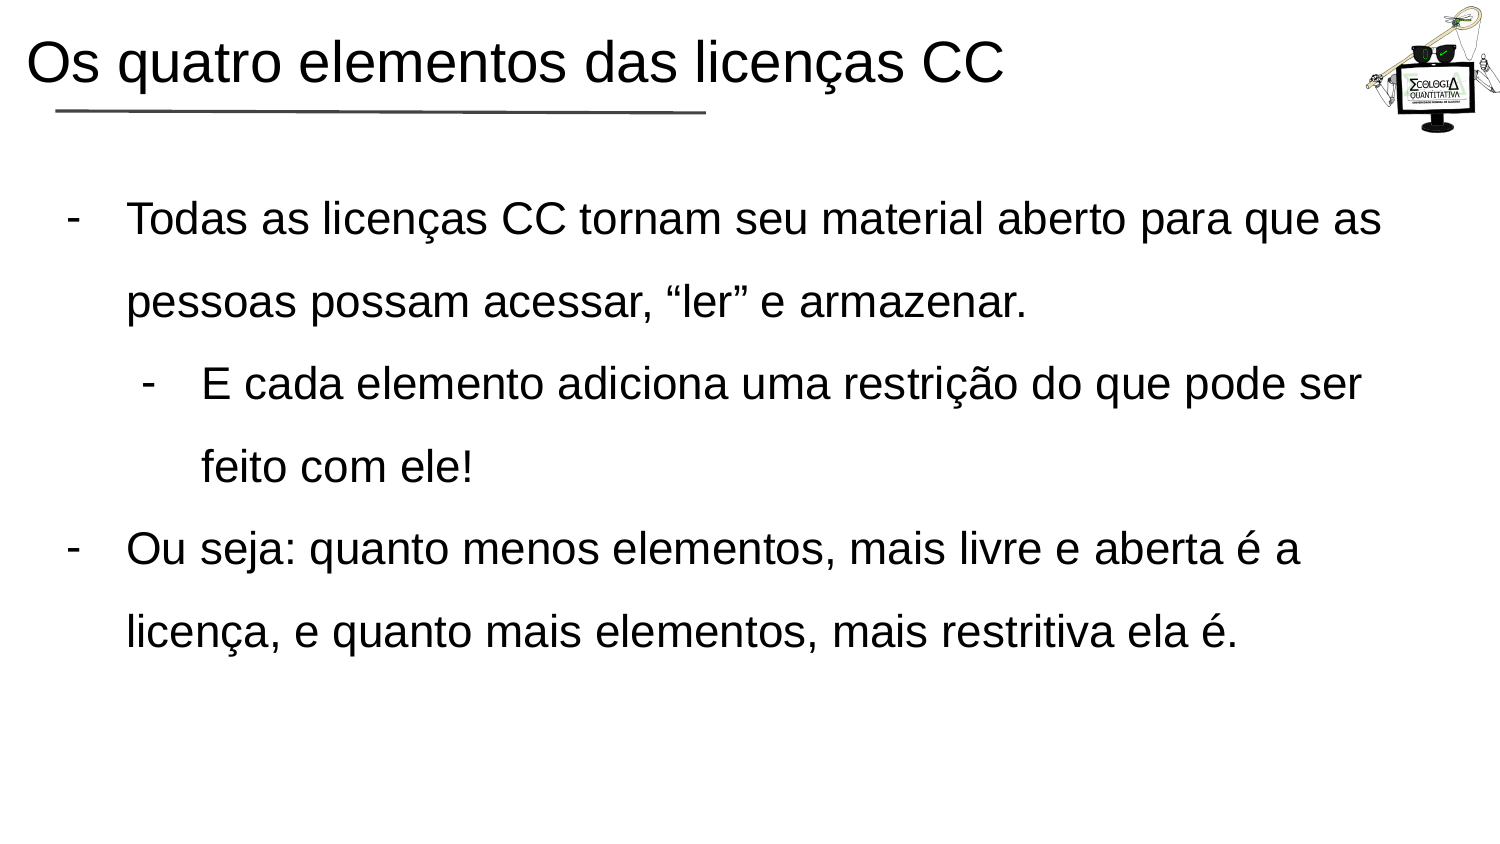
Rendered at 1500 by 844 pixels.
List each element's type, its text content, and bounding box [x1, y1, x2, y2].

text_box Todas as licenças CC tornam seu material aberto para que as pessoas possam acessar, “ler” e armazenar. E cada elemento adiciona uma restrição do que pode ser feito com ele! Ou seja: quanto menos elementos, mais livre e aberta é a licença, e quanto mais elementos, mais restritiva ela é. [36, 146, 1412, 801]
picture [1365, 3, 1500, 135]
text_box Os quatro elementos das licenças CC [11, 9, 1210, 117]
